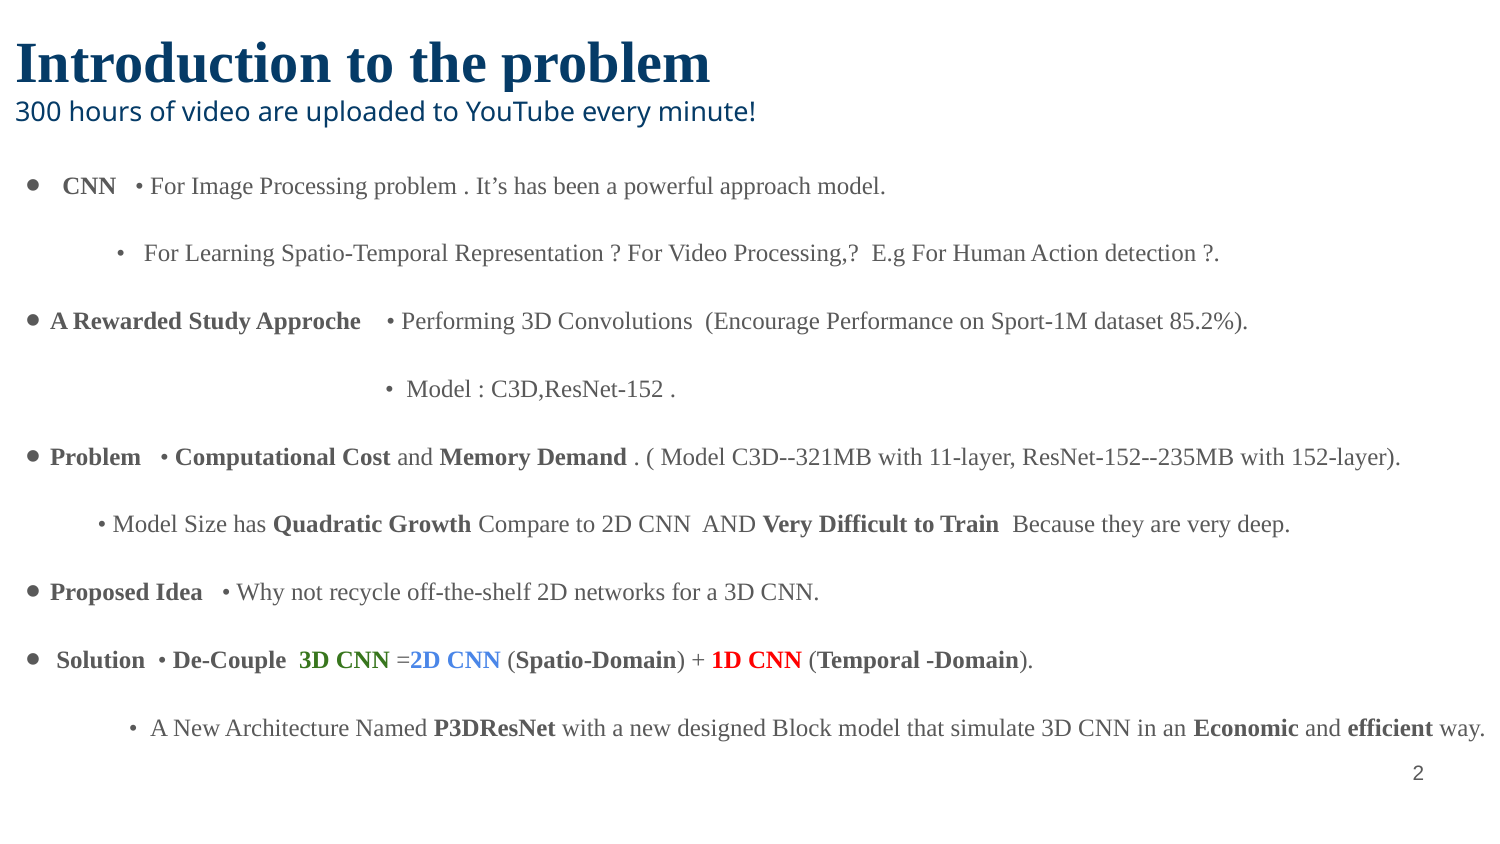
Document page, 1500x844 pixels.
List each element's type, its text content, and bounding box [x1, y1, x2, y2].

list ⚫ CNN • For Image Processing problem . It’s has been a powerful approach model. • For Learning Spatio-Temporal Representation ? For Video Processing,? E.g For Human Action detection ?. ⚫ A Rewarded Study Approche • Performing 3D Convolutions (Encourage Performance on Sport-1M dataset 85.2%). • Model : C3D,ResNet-152 . ⚫ Problem • Computational Cost and Memory Demand . ( Model C3D--321MB with 11-layer, ResNet-152--235MB with 152-layer). • Model Size has Quadratic Growth Compare to 2D CNN AND Very Difficult to Train Because they are very deep. ⚫ Proposed Idea • Why not recycle off-the-shelf 2D networks for a 3D CNN. ⚫ Solution • De-Couple 3D CNN =2D CNN (Spatio-Domain) + 1D CNN (Temporal -Domain). • A New Architecture Named P3DResNet with a new designed Block model that simulate 3D CNN in an Economic and efficient way. [7, 149, 1500, 813]
title Introduction to the problem 300 hours of video are uploaded to YouTube every minute! [0, 8, 1398, 103]
slide_number 2 2 [1397, 764, 1480, 830]
